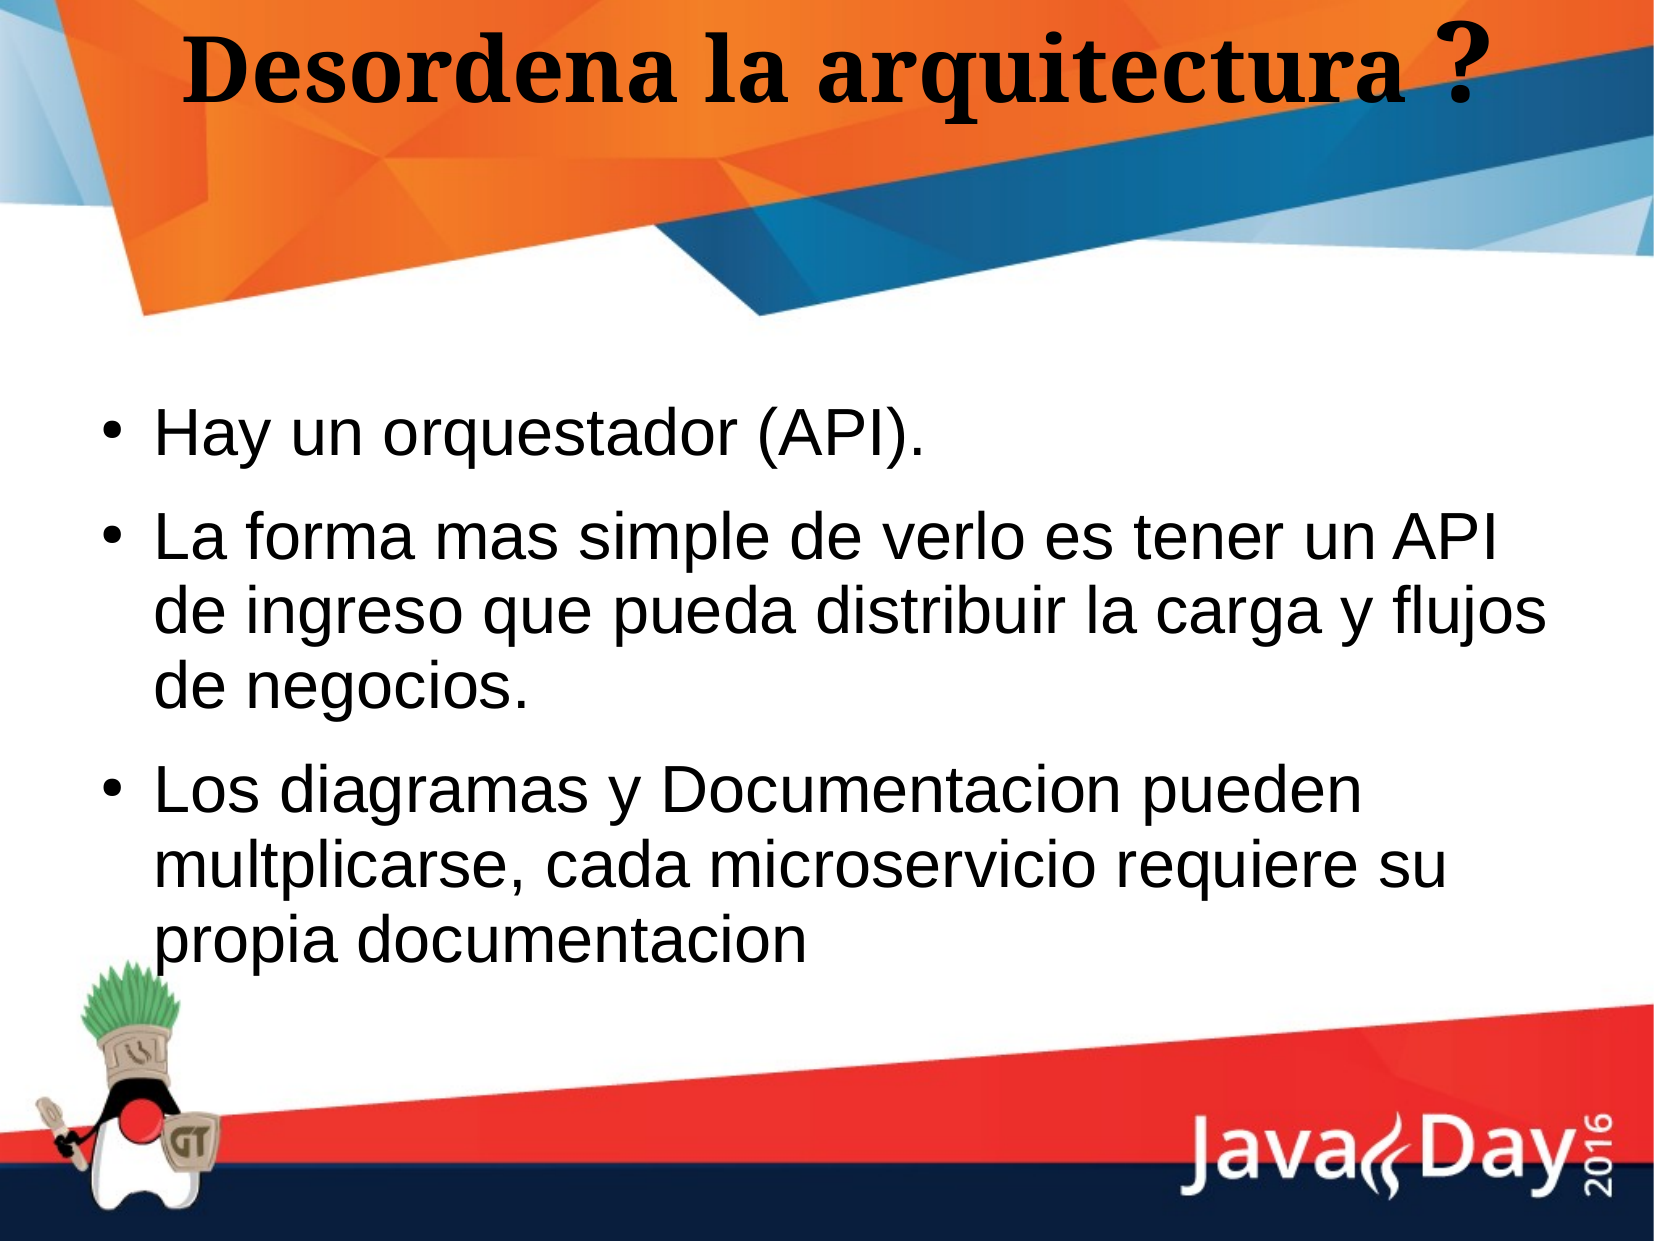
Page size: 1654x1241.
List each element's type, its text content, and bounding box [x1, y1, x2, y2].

list Hay un orquestador (API). La forma mas simple de verlo es tener un API de ingreso que pueda distribuir la carga y flujos de negocios. Los diagramas y Documentacion pueden multplicarse, cada microservicio requiere su propia documentacion [82, 290, 1571, 1010]
picture [1291, 194, 1303, 200]
title Desordena la arquitectura ? [82, 0, 1571, 162]
picture [0, 0, 1654, 1241]
